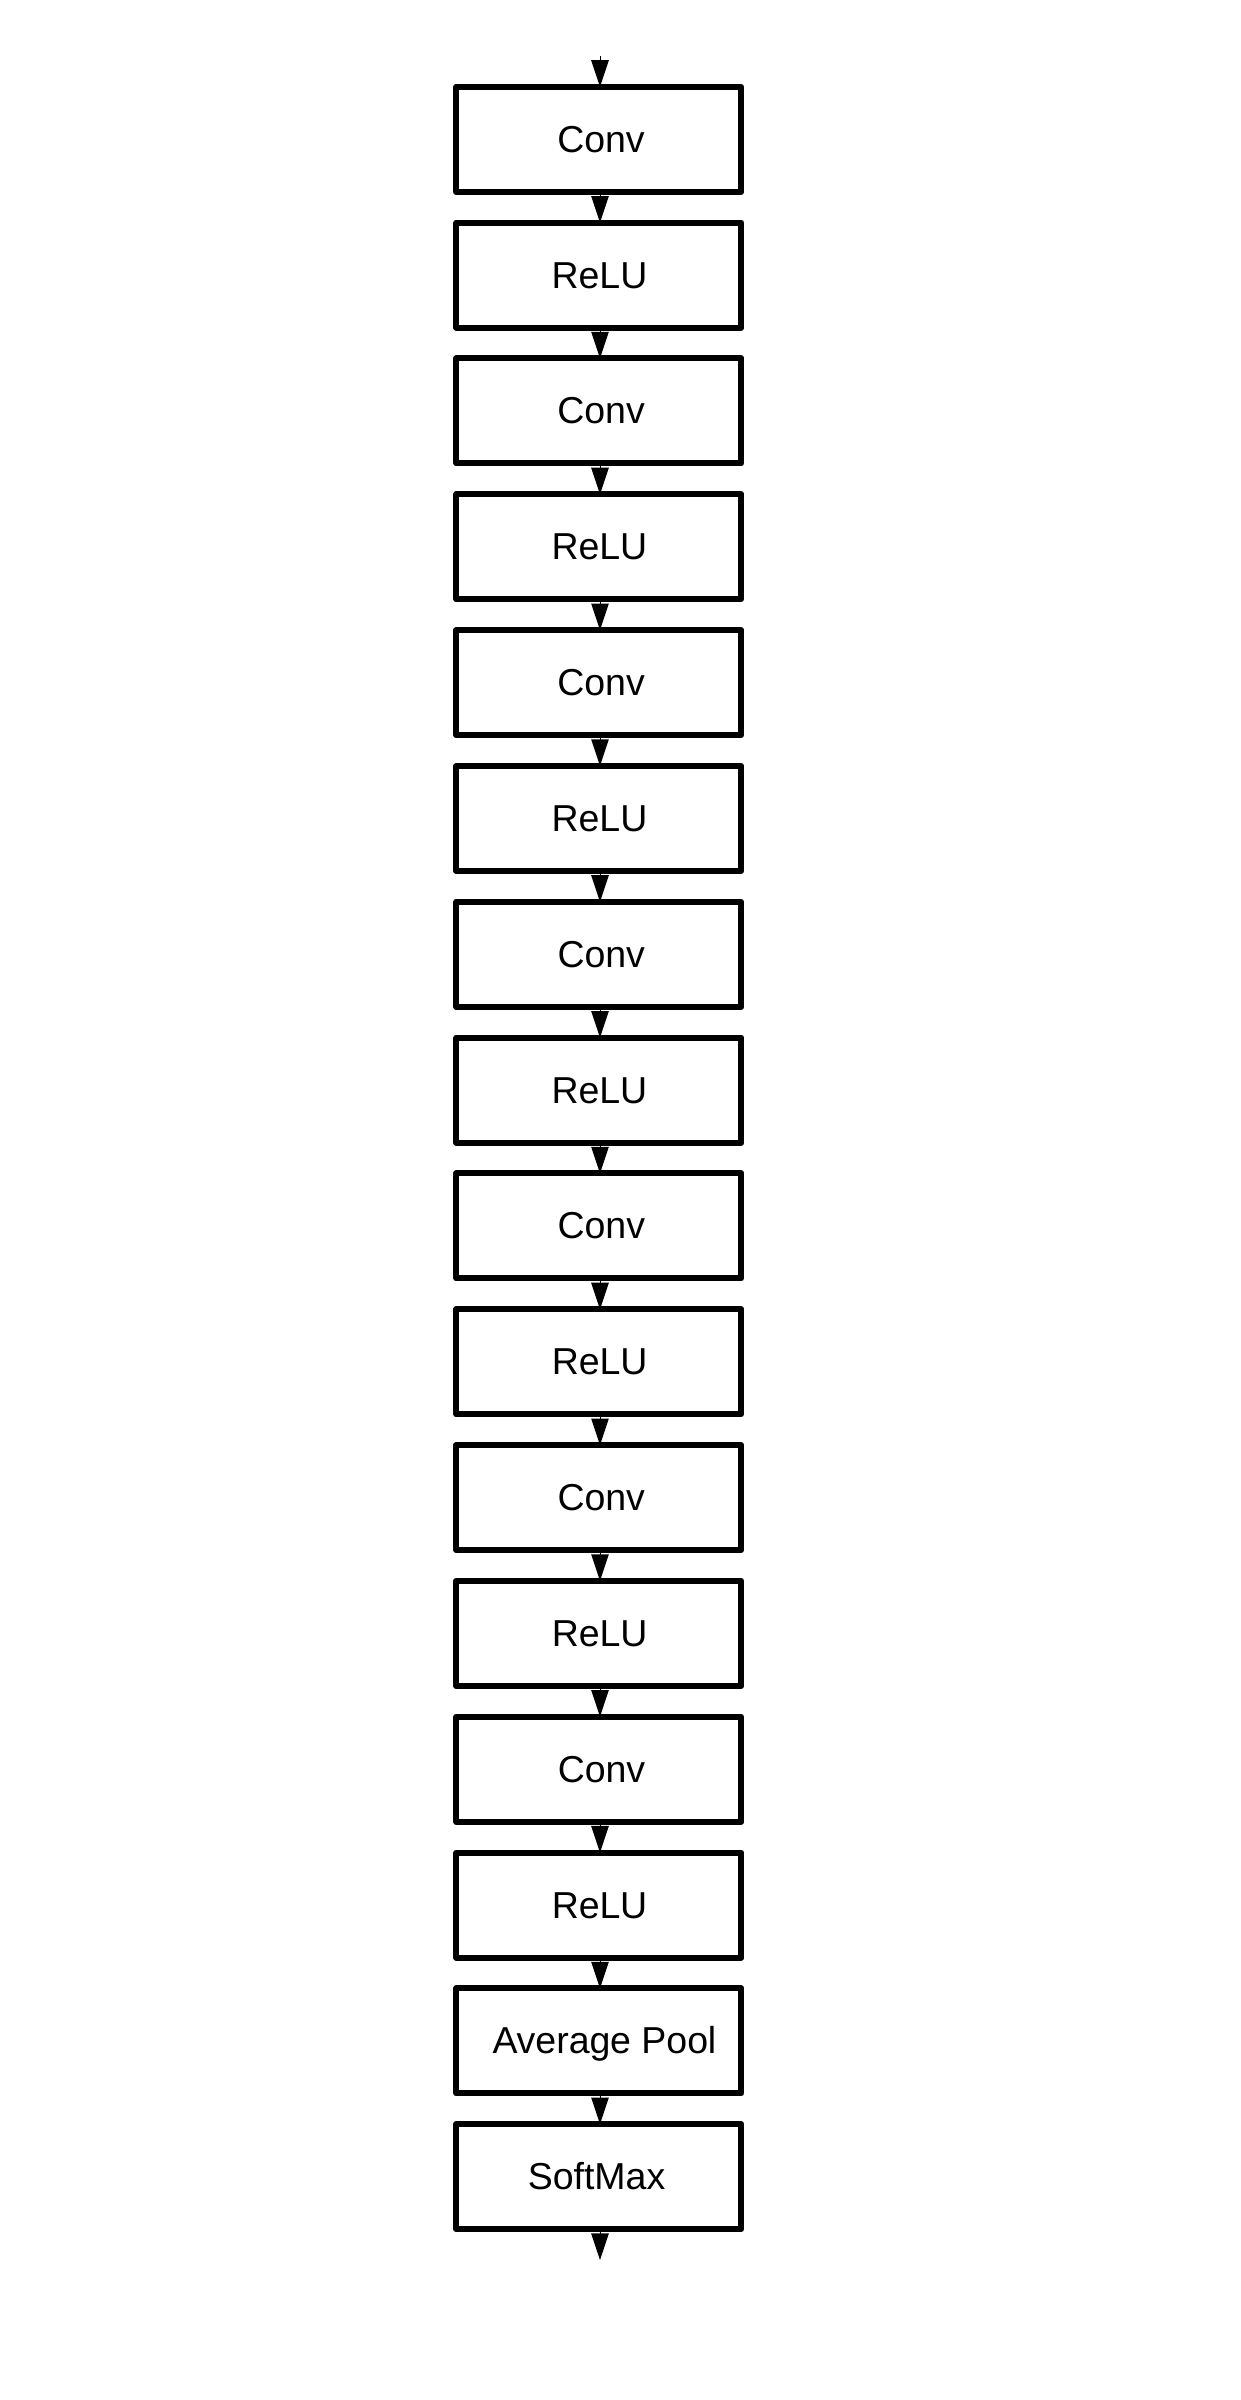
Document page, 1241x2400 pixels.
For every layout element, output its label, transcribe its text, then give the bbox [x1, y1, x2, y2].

text_box ReLU [536, 790, 663, 847]
text_box Conv [543, 1740, 660, 1798]
text_box Average Pool [477, 2012, 732, 2070]
text_box Conv [542, 654, 660, 712]
text_box Conv [543, 1469, 660, 1526]
text_box ReLU [537, 1876, 663, 1934]
text_box Conv [542, 110, 660, 168]
text_box ReLU [536, 246, 662, 304]
text_box Conv [542, 1197, 660, 1255]
text_box ReLU [536, 1061, 663, 1119]
text_box ReLU [536, 518, 663, 576]
text_box SoftMax [513, 2148, 681, 2206]
text_box ReLU [537, 1605, 663, 1662]
text_box Conv [542, 382, 660, 440]
text_box Conv [542, 925, 660, 983]
text_box ReLU [537, 1333, 663, 1391]
